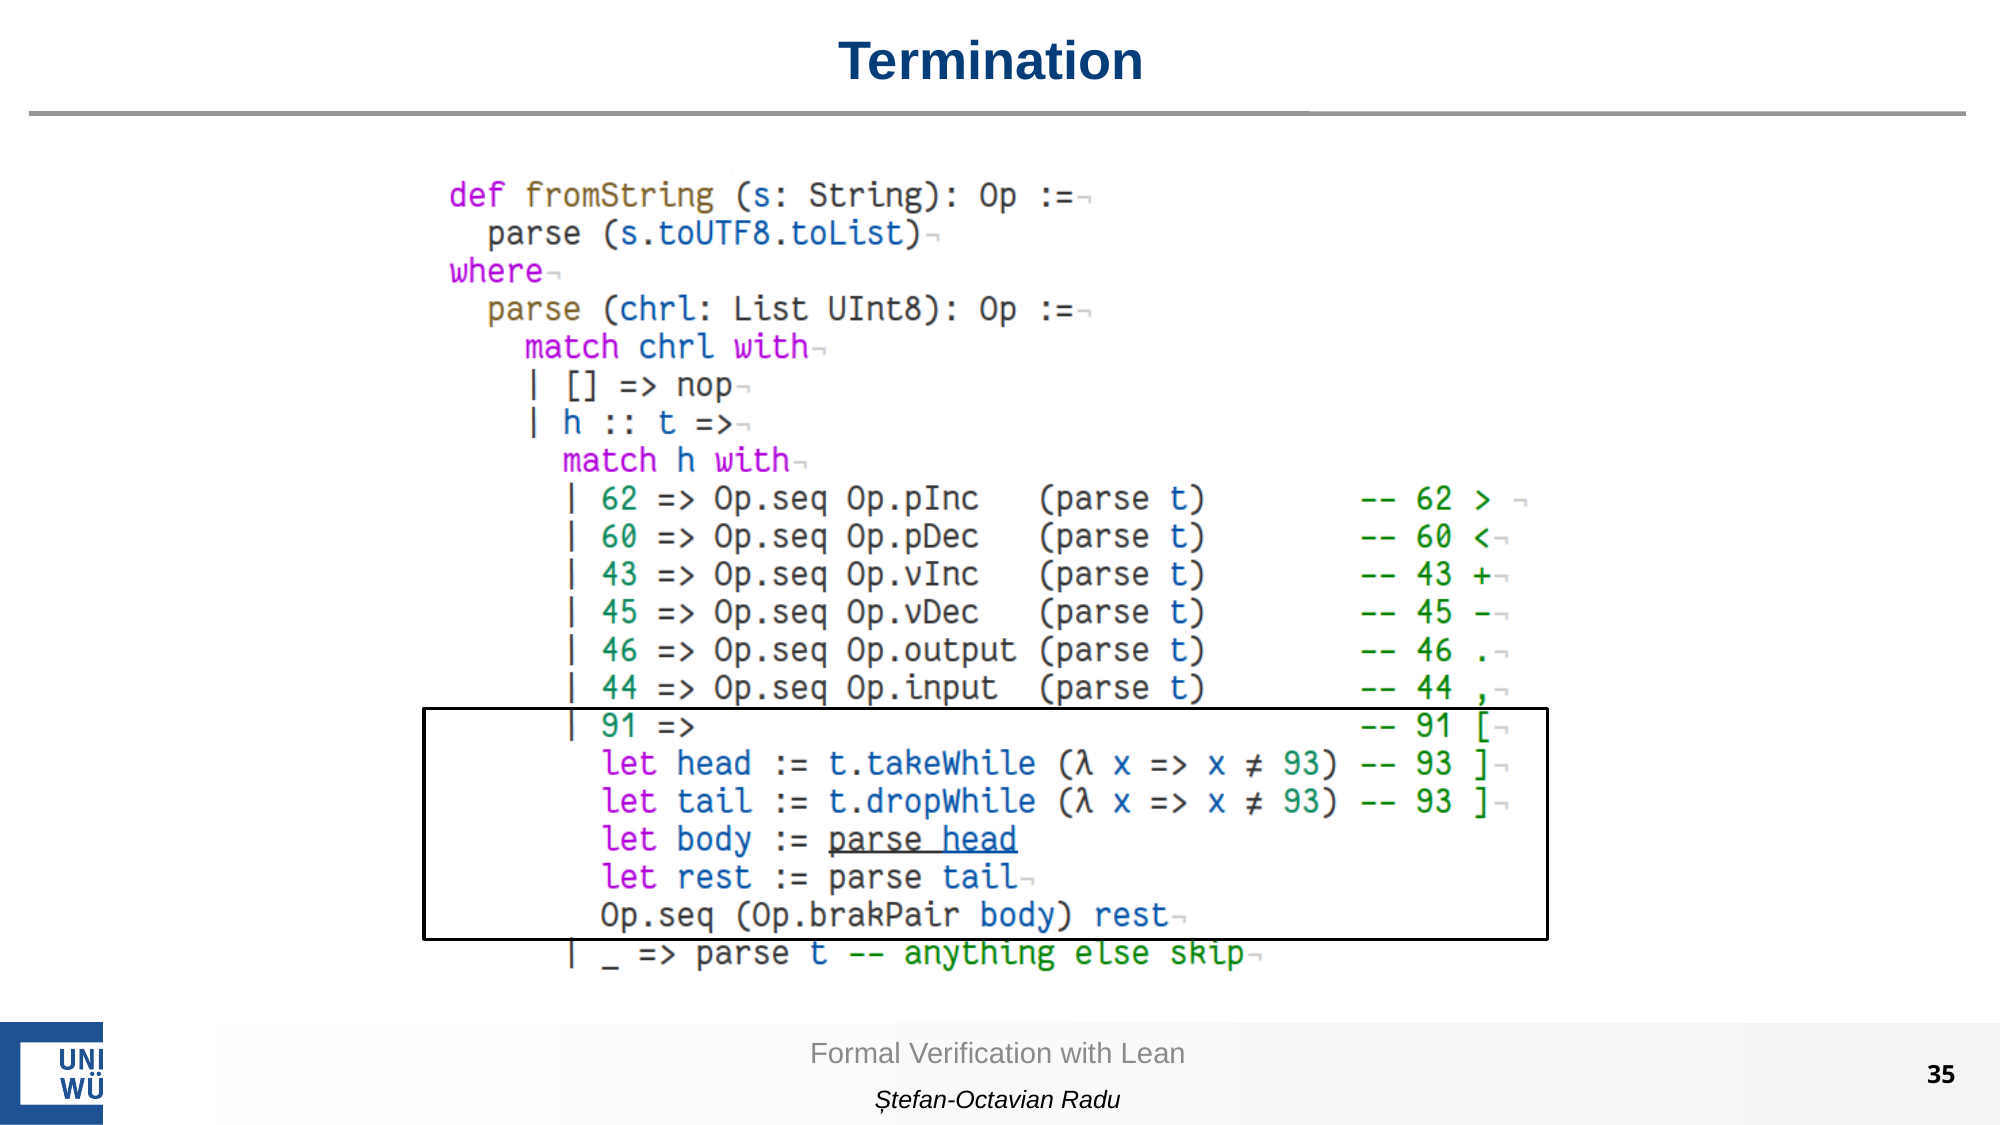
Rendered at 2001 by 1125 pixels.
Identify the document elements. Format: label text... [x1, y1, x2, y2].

picture [0, 1022, 103, 1125]
title Termination [118, 4, 1867, 111]
picture [443, 169, 1557, 982]
picture [443, 710, 1546, 938]
